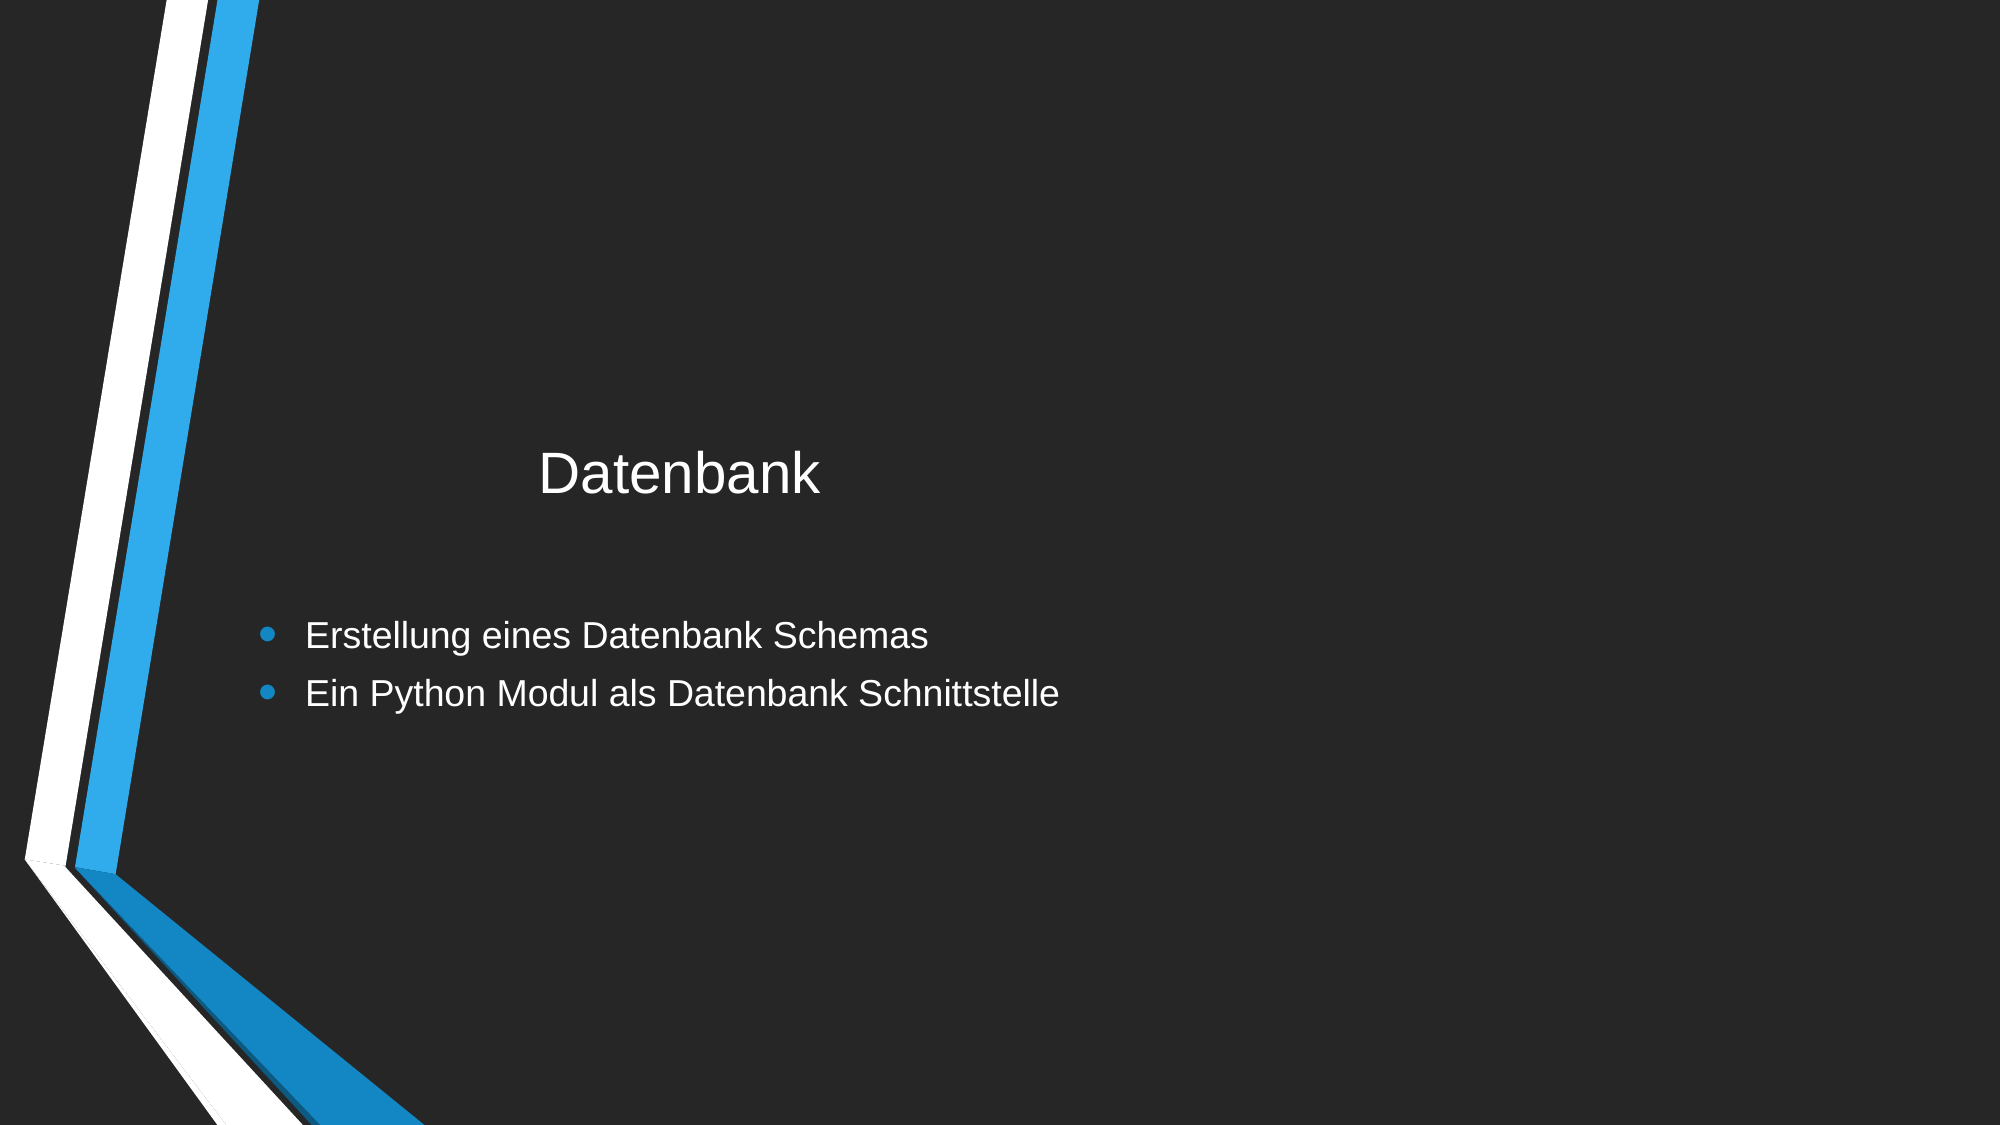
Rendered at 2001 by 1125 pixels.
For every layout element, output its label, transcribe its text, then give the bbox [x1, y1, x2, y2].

list Erstellung eines Datenbank Schemas Ein Python Modul als Datenbank Schnittstelle [243, 512, 1134, 813]
title Datenbank [243, 287, 1134, 512]
